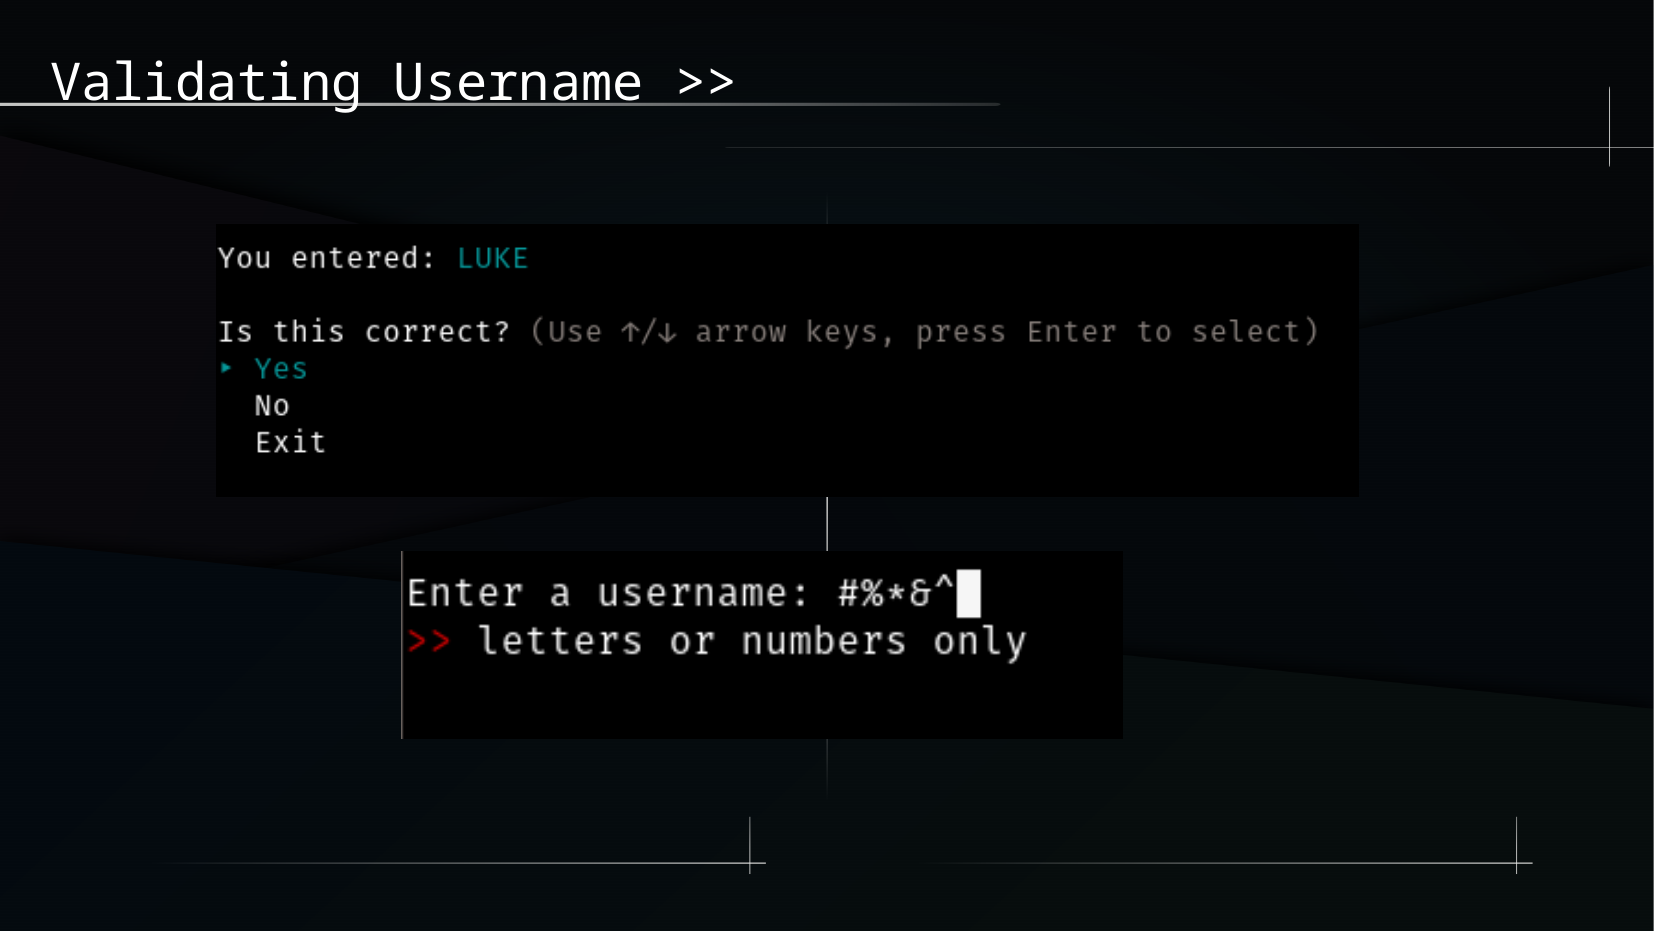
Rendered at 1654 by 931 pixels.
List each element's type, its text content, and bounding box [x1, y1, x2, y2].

text_box Validating Username >> [35, 37, 827, 119]
picture [0, 0, 1654, 931]
